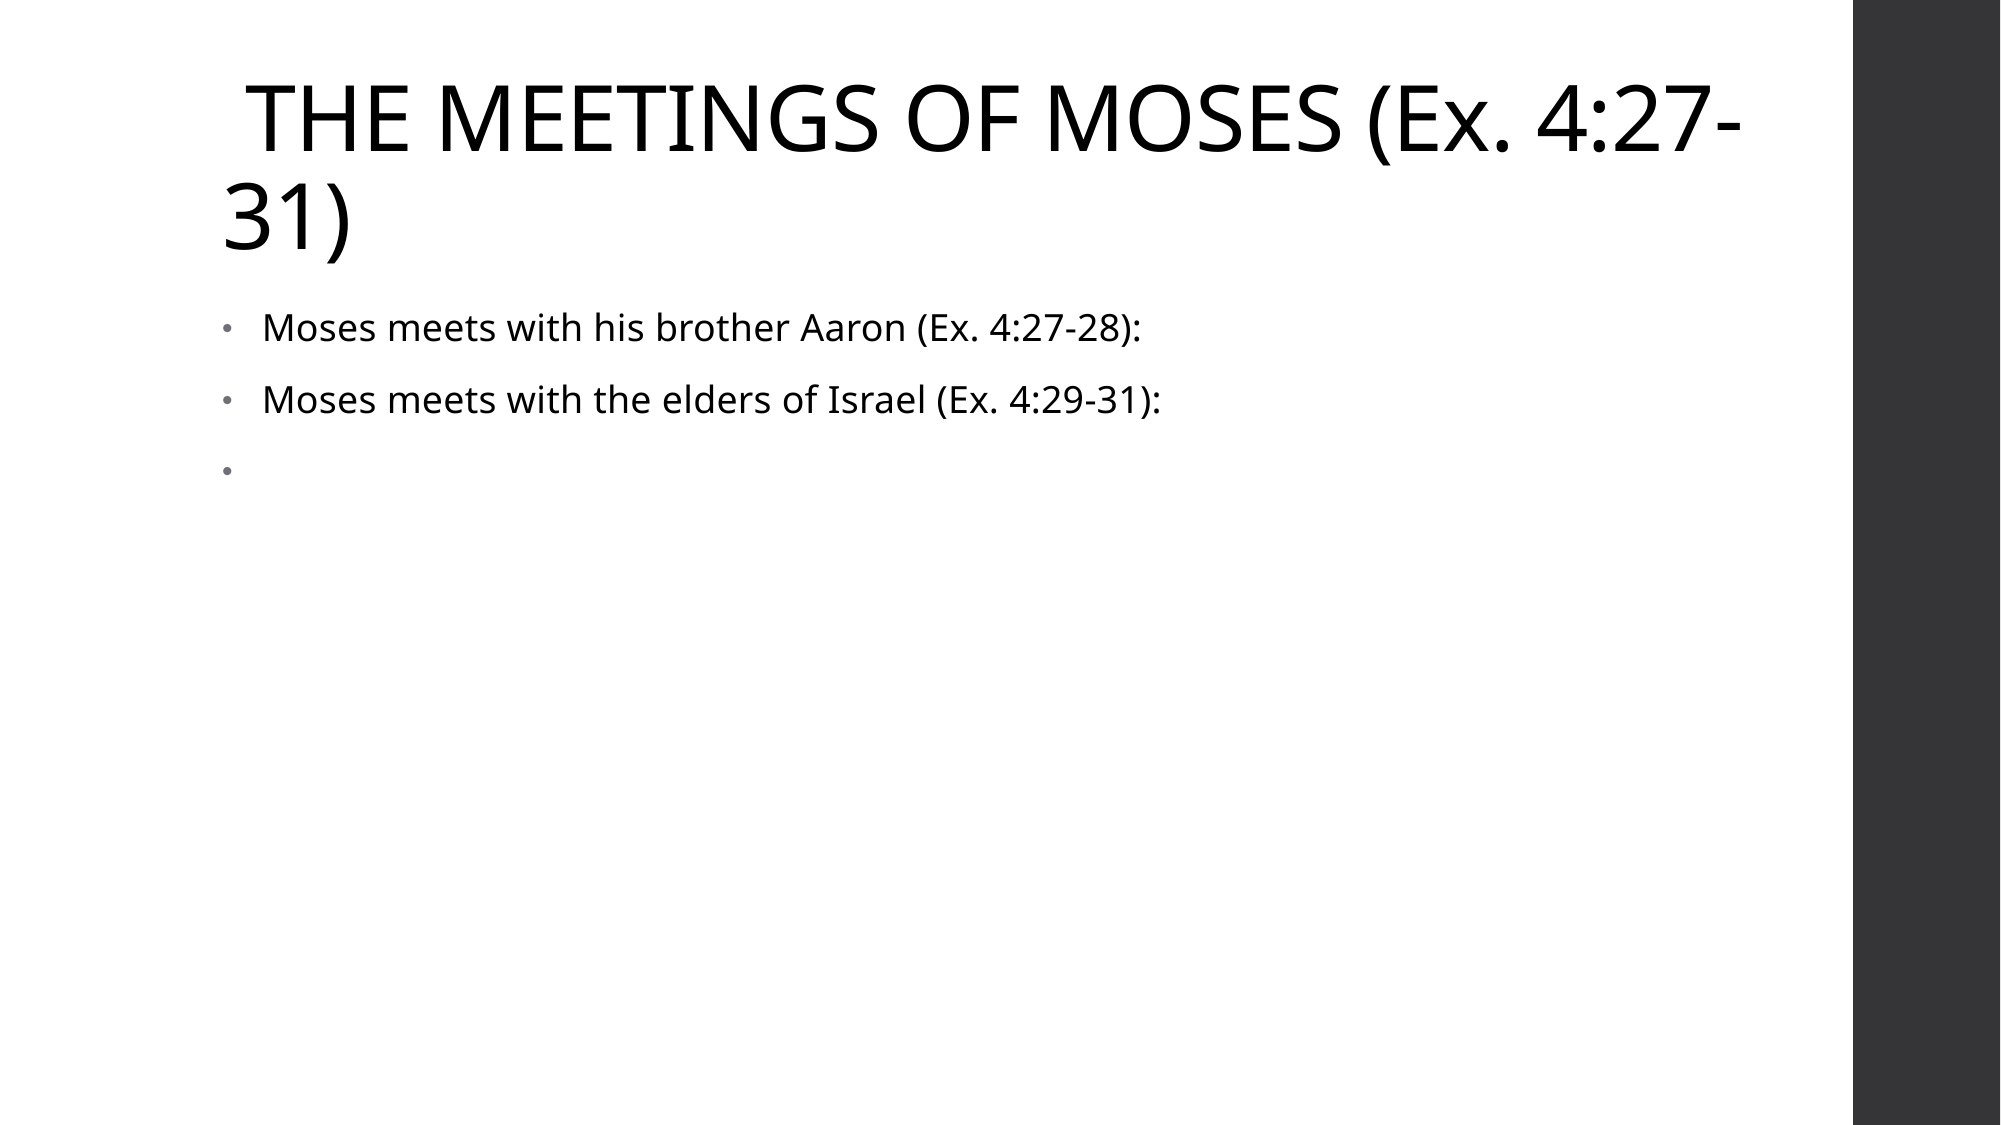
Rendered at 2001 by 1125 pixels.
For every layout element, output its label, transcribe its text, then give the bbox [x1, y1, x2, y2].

title THE MEETINGS OF MOSES (Ex. 4:27-31) [206, 60, 1797, 278]
list Moses meets with his brother Aaron (Ex. 4:27-28): Moses meets with the elders of Israel (Ex. 4:29-31): [206, 299, 1617, 1014]
